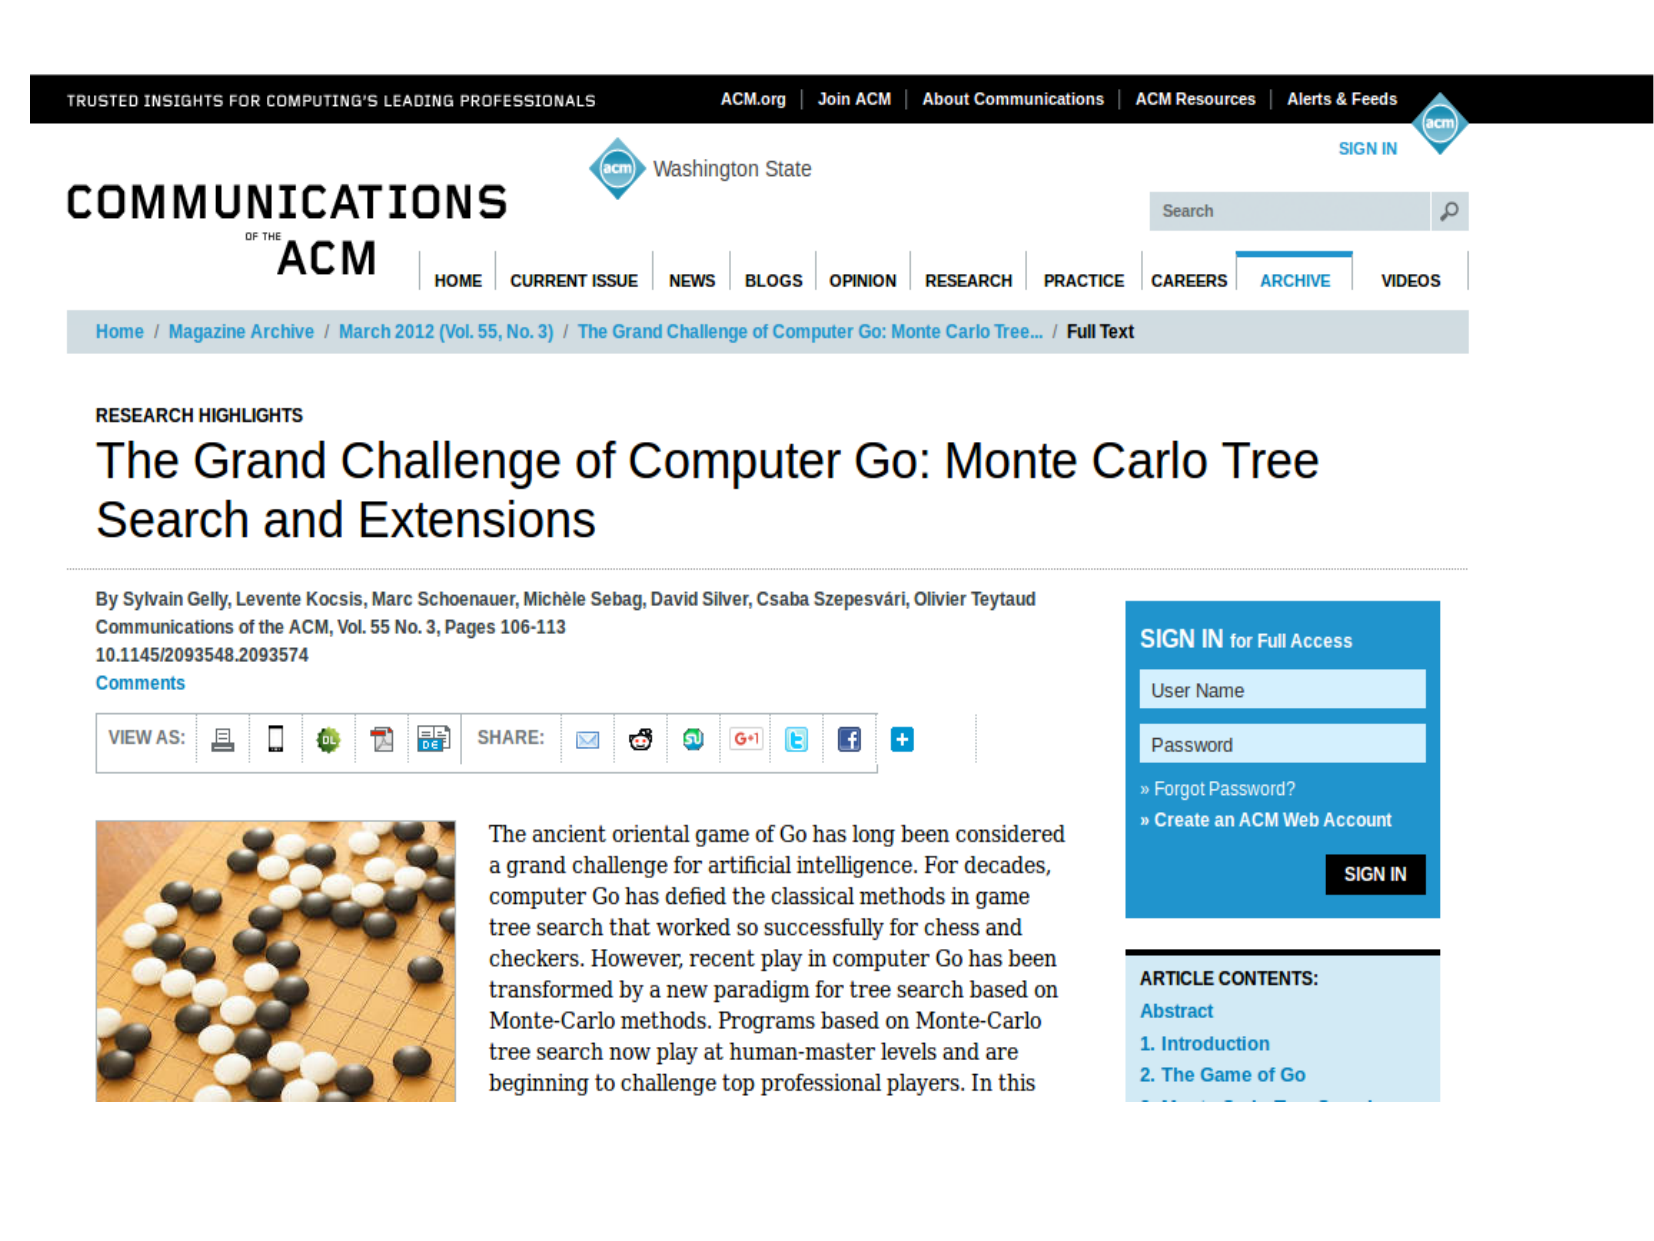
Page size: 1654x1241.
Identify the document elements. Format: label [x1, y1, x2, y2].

picture [30, 74, 1654, 1102]
